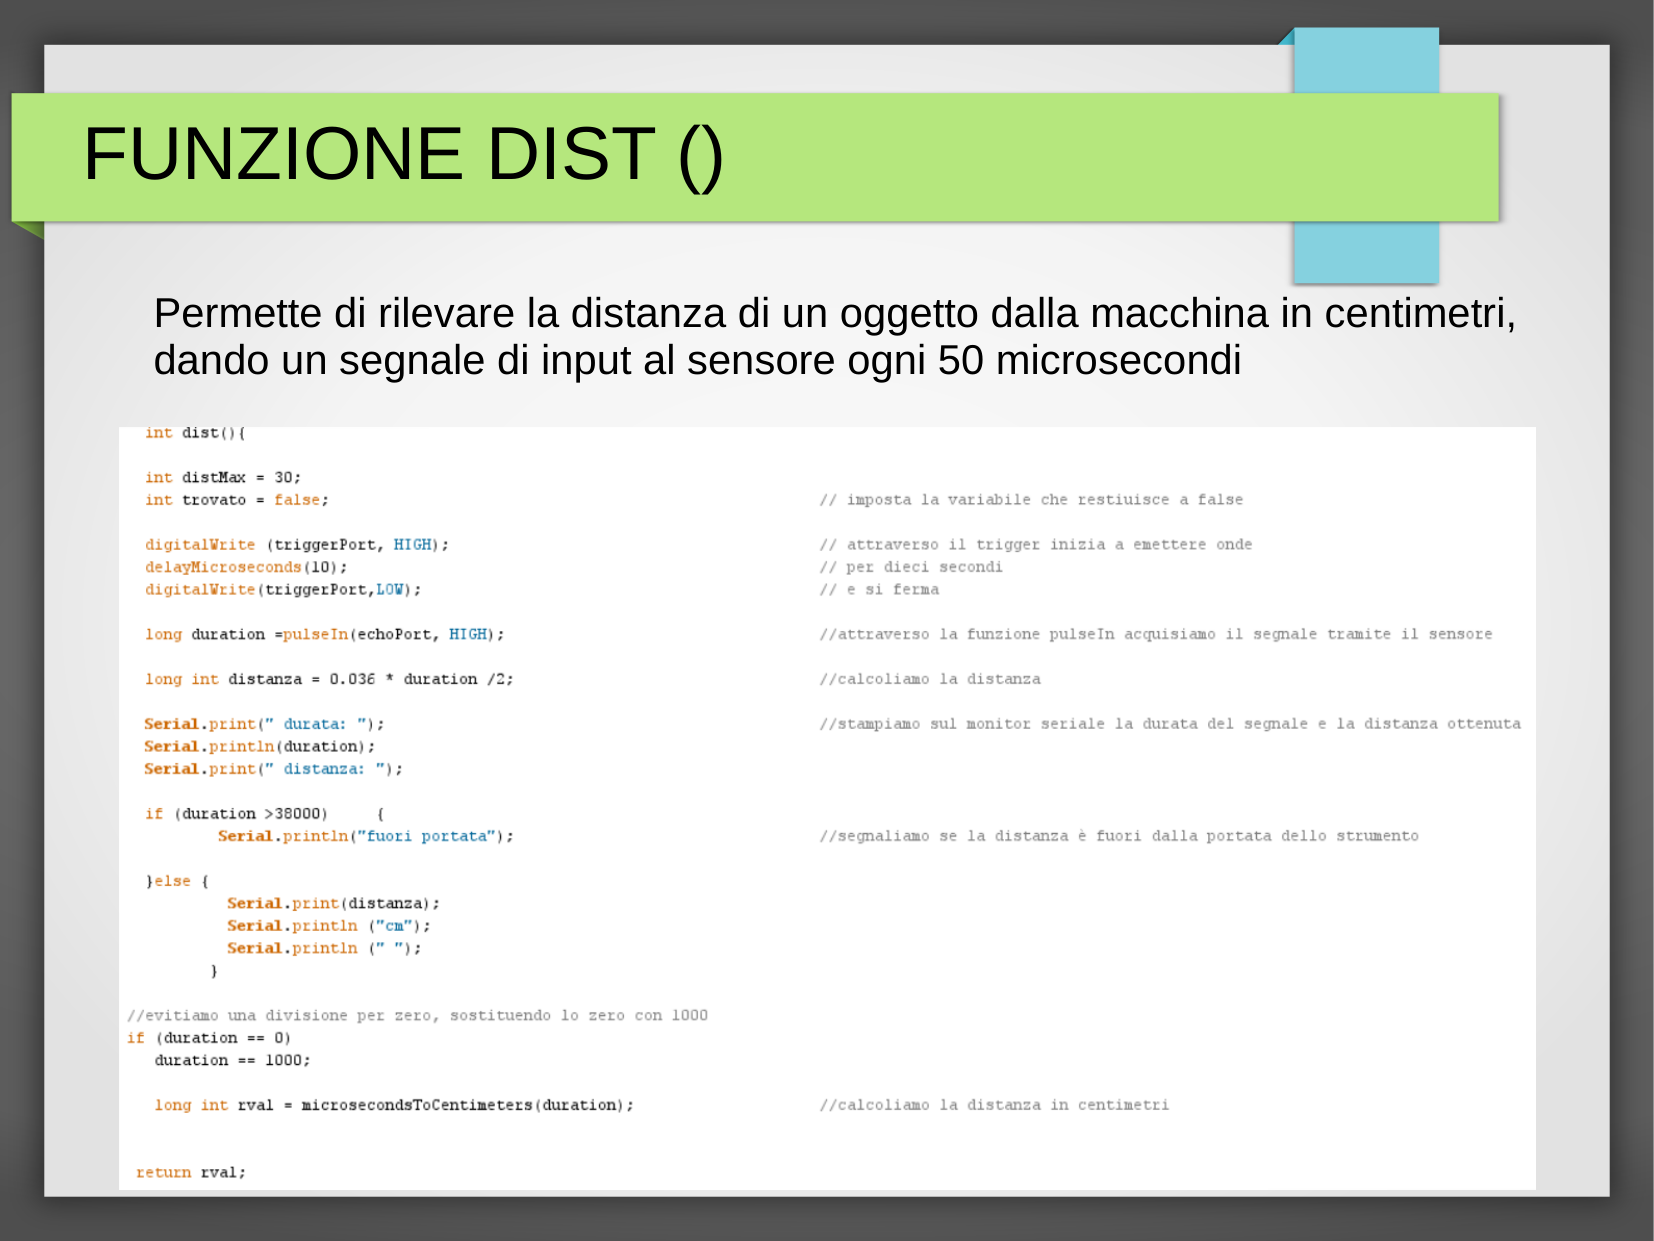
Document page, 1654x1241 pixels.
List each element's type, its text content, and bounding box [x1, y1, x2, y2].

picture [0, 0, 1654, 1241]
title FUNZIONE DIST () [82, 94, 1264, 213]
list Permette di rilevare la distanza di un oggetto dalla macchina in centimetri, dando un segnale di input al sensore ogni 50 microsecondi [82, 290, 1571, 1010]
